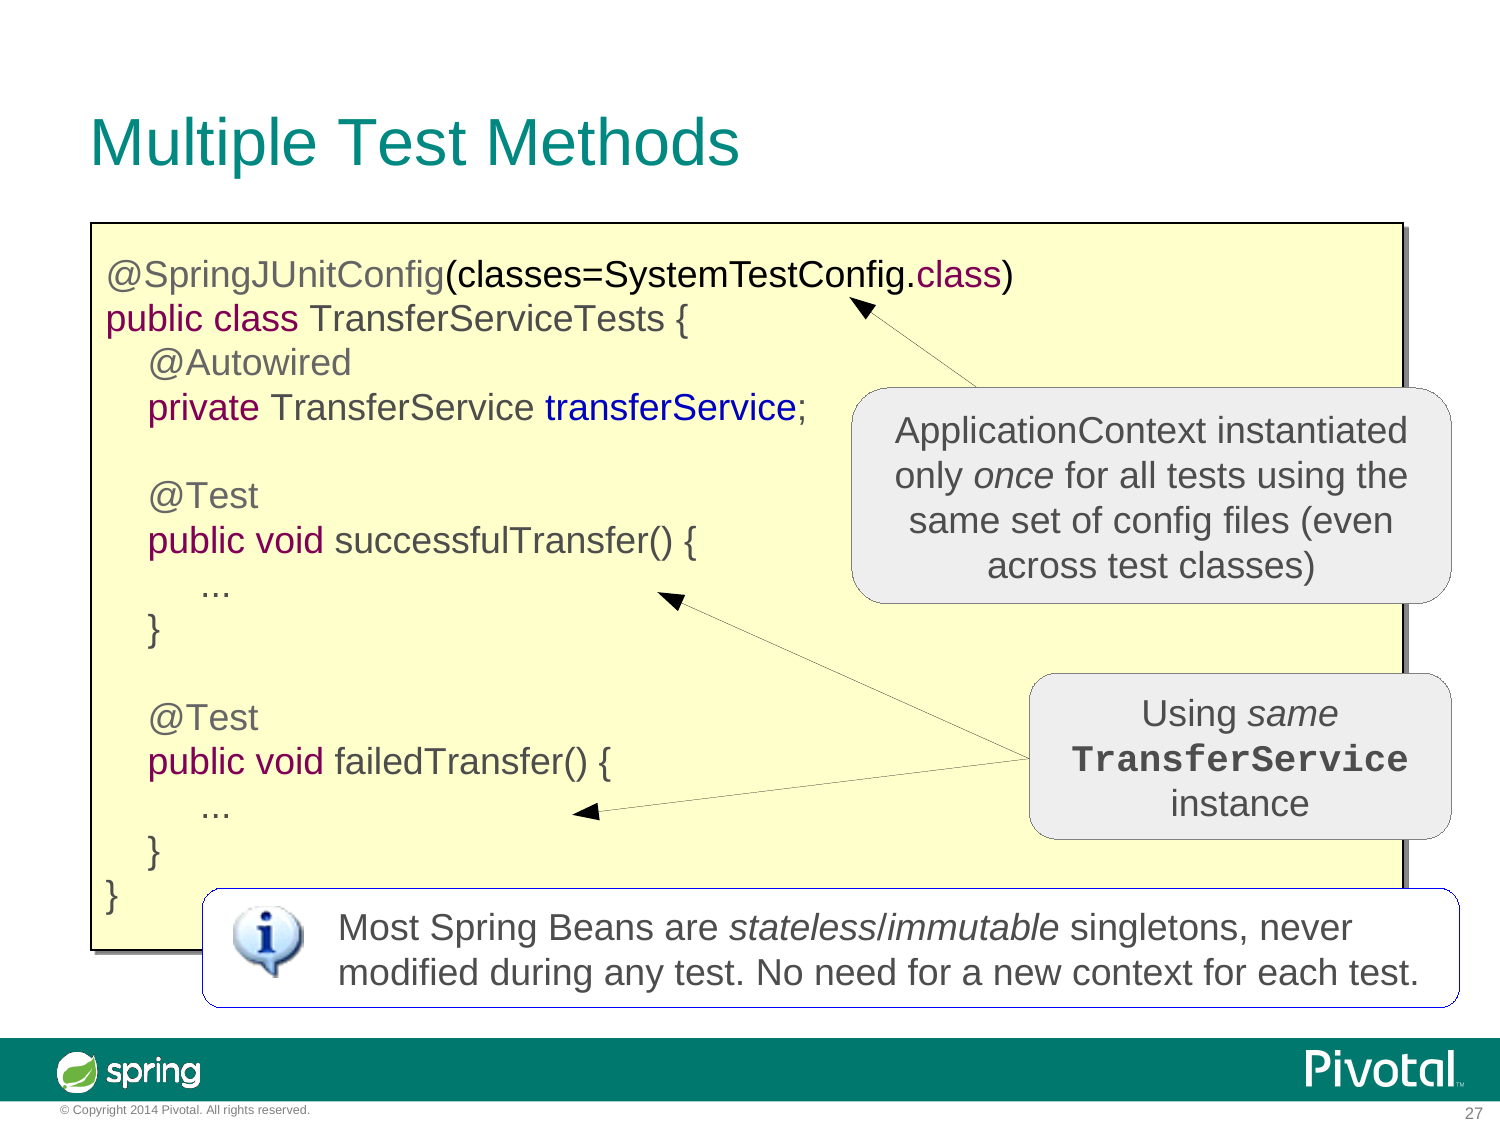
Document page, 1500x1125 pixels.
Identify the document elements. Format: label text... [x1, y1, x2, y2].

text_box Most Spring Beans are stateless/immutable singletons, never modified during any test. No need for a new context for each test. [202, 888, 1460, 1008]
picture [233, 906, 304, 978]
picture [32, 1041, 210, 1103]
title Multiple Test Methods [75, 45, 1426, 233]
text_box ApplicationContext instantiated only once for all tests using the same set of config files (even across test classes) [851, 387, 1452, 604]
list @SpringJUnitConfig(classes=SystemTestConfig.class) public class TransferServiceTests { @Autowired private TransferService transferService; @Test public void successfulTransfer() { ... } @Test public void failedTransfer() { ... } } [90, 223, 1404, 950]
picture [1306, 1050, 1464, 1087]
text_box Using same TransferService instance [1029, 673, 1452, 840]
